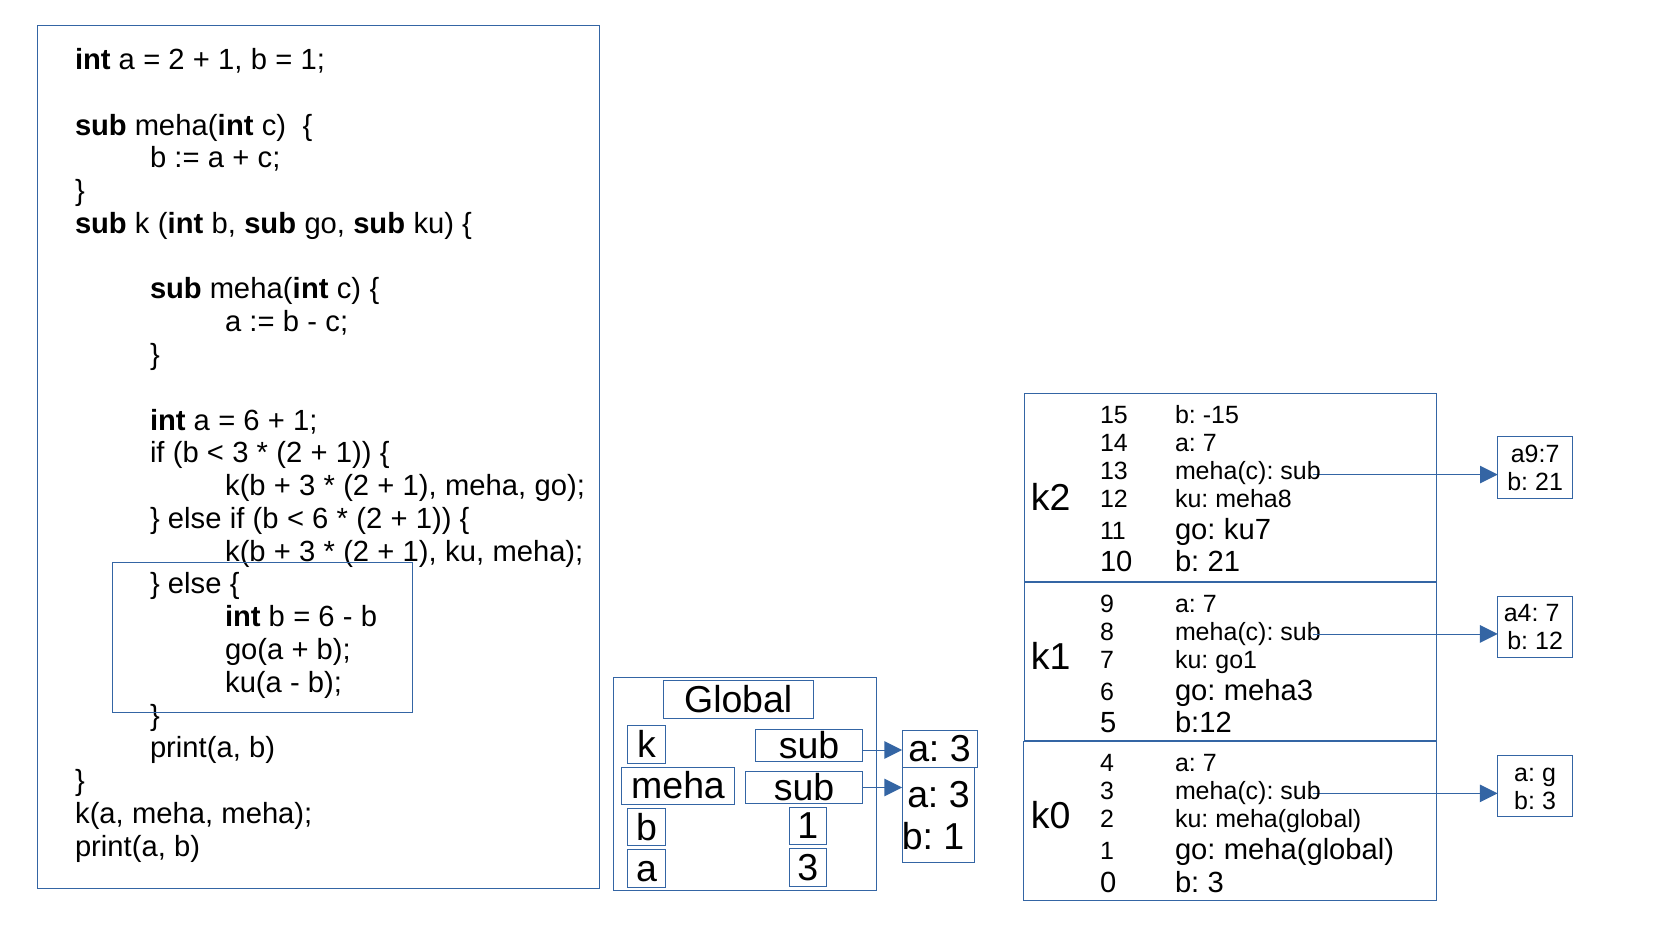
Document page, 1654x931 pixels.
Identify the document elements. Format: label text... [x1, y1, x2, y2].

text_box a: 3 [902, 730, 978, 768]
text_box k1 [1016, 628, 1086, 685]
subtitle int a = 2 + 1, b = 1; sub meha(int c) { b := a + c; } sub k (int b, sub go, sub ku) { sub meha(int c) { a := b - c; } int a = 6 + 1; if (b < 3 * (2 + 1)) { k(b + 3 * (2 + 1), meha, go); } else if (b < 6 * (2 + 1)) { k(b + 3 * (2 + 1), ku, meha); } else { int b = 6 - b go(a + b); ku(a - b); } print(a, b) } k(a, meha, meha); print(a, b) [75, 43, 638, 863]
text_box Global [663, 680, 814, 719]
text_box a4: 7 b: 12 [1497, 596, 1573, 658]
text_box k0 [1015, 787, 1085, 845]
text_box 1 [789, 807, 827, 845]
text_box a: 3 b: 1 [902, 767, 975, 863]
text_box k2 [1016, 468, 1085, 526]
text_box 3 [789, 848, 827, 887]
text_box 4 a: 7 3 meha(c): sub 2 ku: meha(global) 1 go: meha(global) 0 b: 3 [1085, 741, 1437, 916]
text_box meha [621, 767, 735, 805]
text_box b [627, 808, 666, 846]
text_box a: g b: 3 [1497, 755, 1573, 817]
text_box k [627, 725, 666, 764]
text_box a [627, 849, 666, 888]
text_box sub [745, 771, 863, 804]
text_box 9 a: 7 8 meha(c): sub 7 ku: go1 6 go: meha3 5 b:12 [1085, 586, 1409, 741]
text_box sub [755, 729, 863, 762]
text_box 15 b: -15 14 a: 7 13 meha(c): sub 12 ku: meha8 11 go: ku7 10 b: 21 [1085, 393, 1409, 586]
text_box a9:7 b: 21 [1497, 436, 1573, 499]
